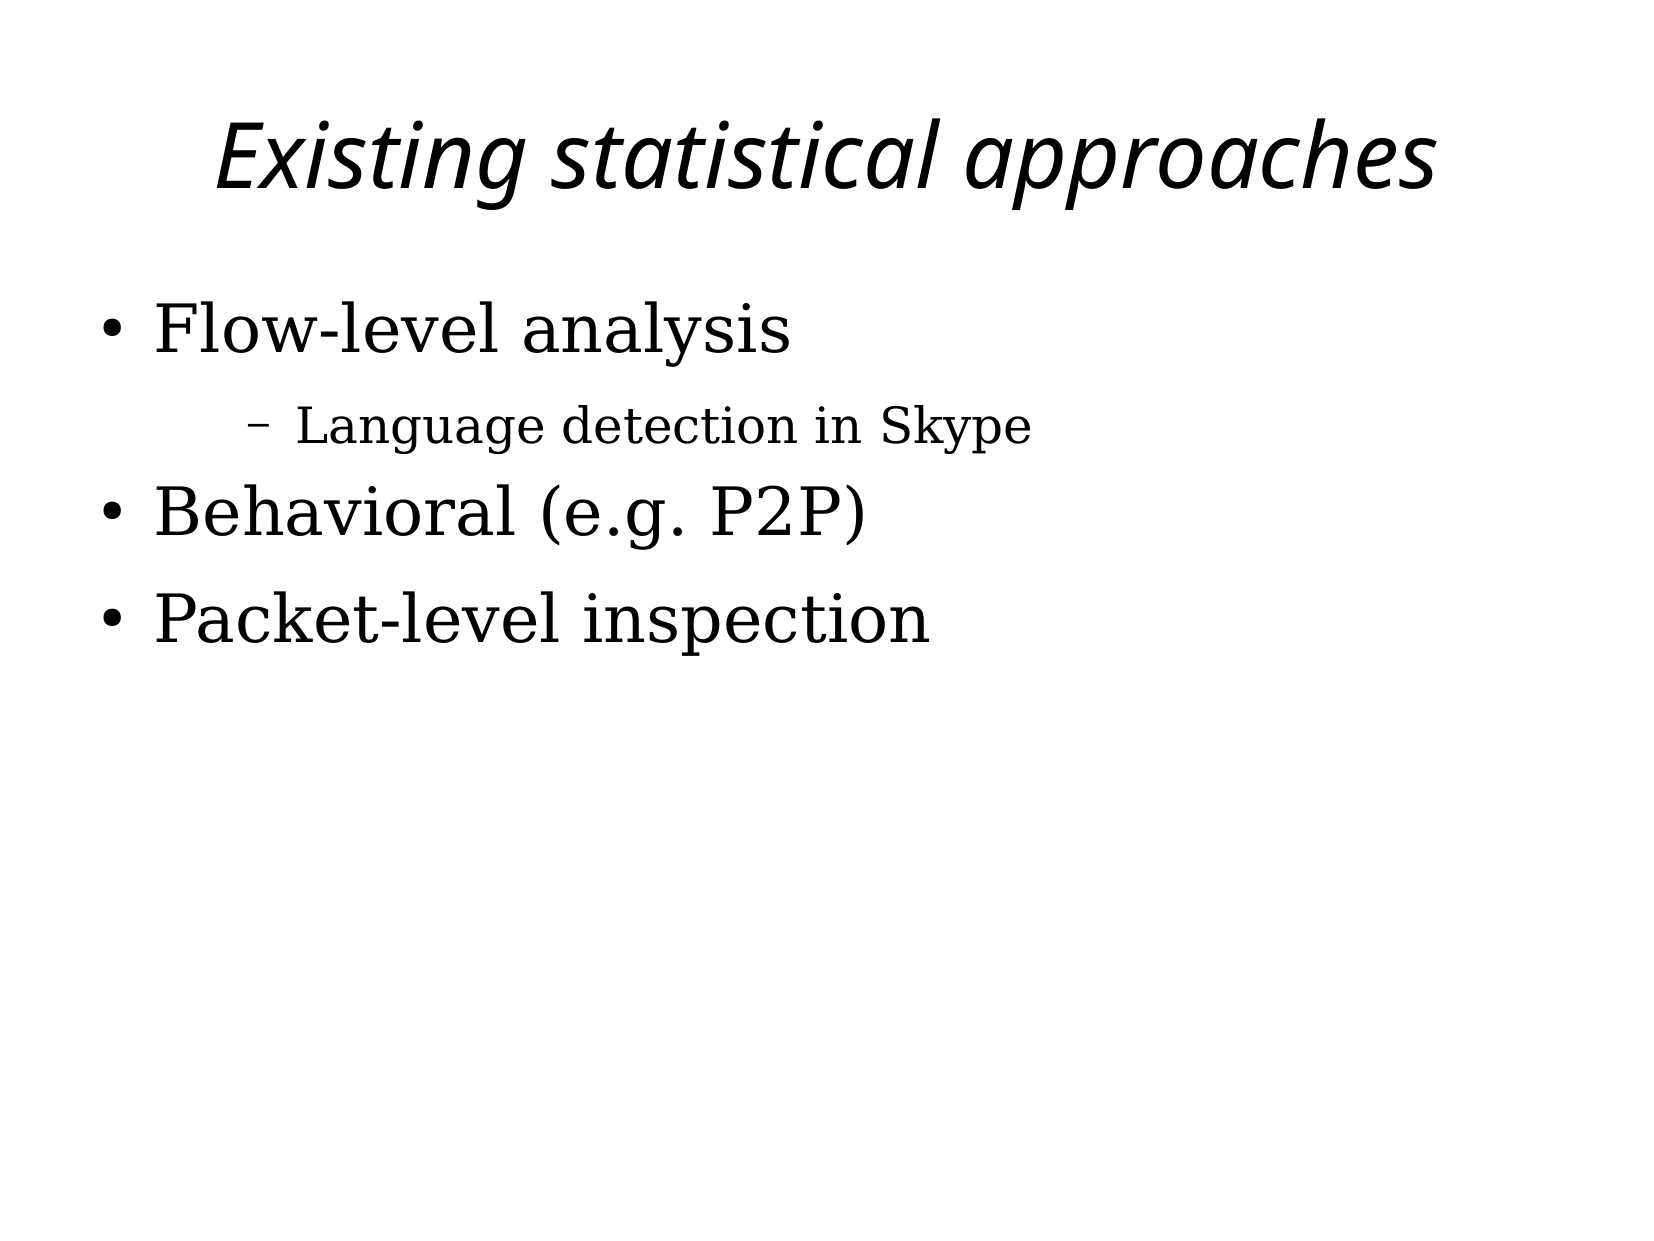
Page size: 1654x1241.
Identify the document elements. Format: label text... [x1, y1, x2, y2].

list Flow-level analysis Language detection in Skype Behavioral (e.g. P2P) Packet-level inspection [82, 290, 1571, 1109]
title Existing statistical approaches [82, 49, 1571, 257]
